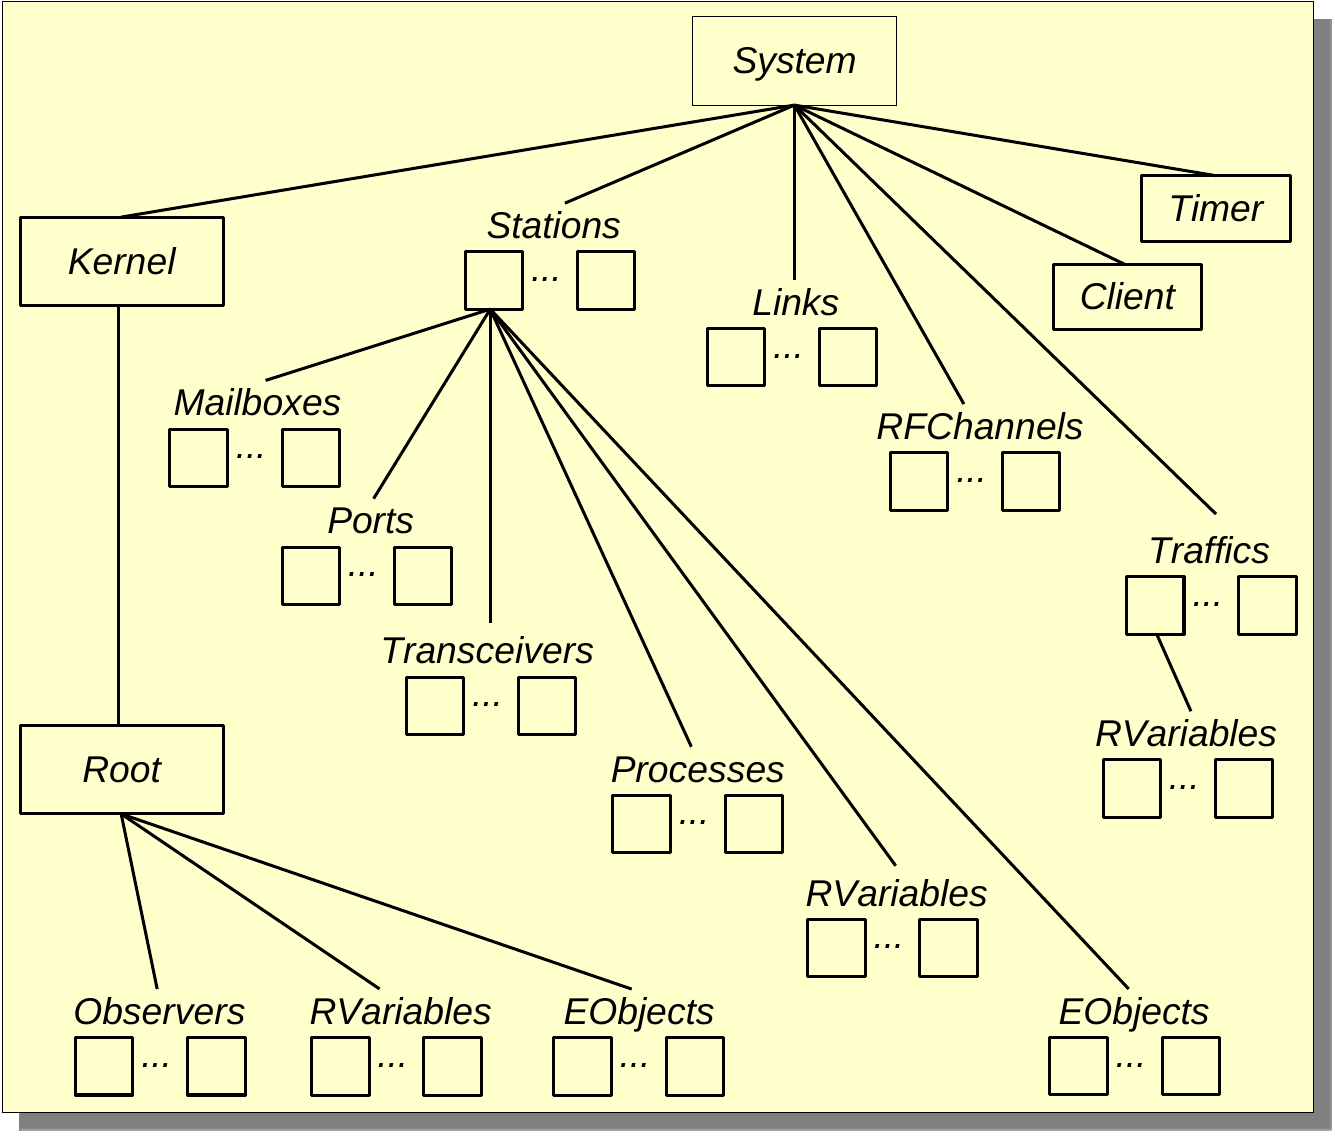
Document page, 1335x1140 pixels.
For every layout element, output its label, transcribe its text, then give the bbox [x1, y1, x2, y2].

text_box ... [1154, 763, 1220, 807]
text_box Transceivers [365, 622, 659, 681]
text_box RFChannels [861, 398, 1139, 456]
text_box ... [457, 681, 524, 724]
text_box [2, 1, 1314, 1113]
text_box EObjects [1043, 983, 1254, 1041]
text_box ... [663, 799, 730, 842]
text_box Mailboxes [158, 374, 392, 432]
text_box RVariables [1080, 705, 1335, 763]
text_box ... [604, 1041, 671, 1085]
text_box RVariables [1015, 864, 1046, 897]
text_box Root [20, 725, 224, 814]
text_box ... [758, 332, 825, 375]
text_box System [692, 16, 897, 106]
text_box [1240, 580, 1295, 633]
text_box ... [1100, 1041, 1167, 1084]
text_box RVariables [294, 983, 548, 1041]
text_box ... [333, 551, 400, 594]
text_box Processes [807, 740, 829, 770]
text_box ... [126, 1041, 193, 1084]
text_box RVariables [790, 864, 1046, 923]
text_box [1128, 578, 1182, 633]
text_box Links [737, 274, 880, 332]
text_box Traffics [1133, 522, 1335, 580]
text_box RFChannels [1100, 398, 1139, 436]
text_box ... [1177, 580, 1244, 624]
text_box ... [220, 432, 287, 476]
text_box Stations [471, 197, 682, 255]
text_box [1217, 763, 1271, 816]
text_box Transceivers [637, 622, 666, 681]
text_box Client [1053, 264, 1202, 330]
text_box EObjects [548, 983, 759, 1041]
text_box ... [362, 1041, 429, 1085]
text_box ... [858, 923, 925, 966]
text_box Kernel [20, 217, 224, 306]
text_box Timer [1141, 175, 1291, 242]
text_box [1105, 763, 1159, 816]
text_box [1160, 580, 1314, 705]
text_box ... [516, 255, 583, 299]
text_box ... [941, 456, 1008, 500]
text_box Ports [312, 492, 455, 551]
text_box Processes [596, 740, 829, 799]
text_box Observers [58, 983, 291, 1041]
